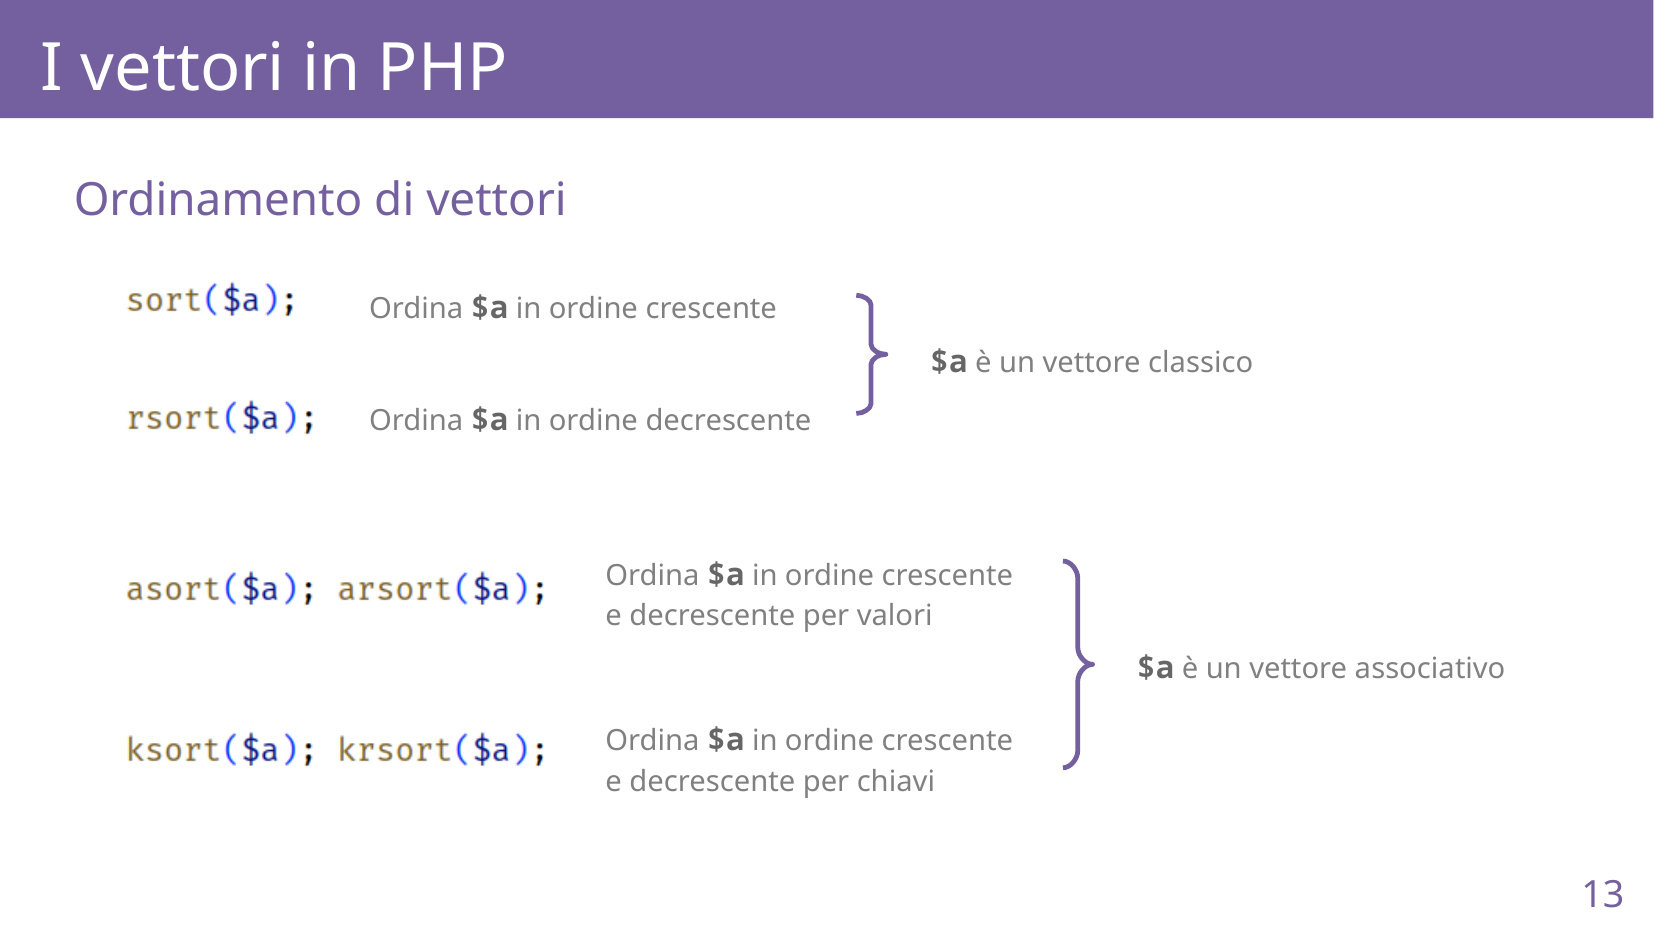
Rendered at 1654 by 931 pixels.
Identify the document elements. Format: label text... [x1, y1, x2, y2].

text_box I vettori in PHP [25, 11, 523, 107]
text_box Ordina $a in ordine crescente e decrescente per valori [590, 544, 1034, 632]
picture [106, 554, 566, 624]
picture [106, 715, 566, 785]
text_box Ordina $a in ordine decrescente [354, 389, 827, 443]
text_box $a è un vettore classico [915, 331, 1359, 384]
text_box Ordina $a in ordine crescente e decrescente per chiavi [590, 709, 1034, 798]
text_box Ordinamento di vettori [59, 158, 1107, 229]
picture [106, 383, 341, 453]
text_box <numero> [1510, 860, 1654, 931]
picture [106, 265, 316, 335]
text_box Ordina $a in ordine crescente [354, 277, 798, 330]
text_box $a è un vettore associativo [1122, 637, 1565, 691]
text_box [0, 0, 1654, 119]
